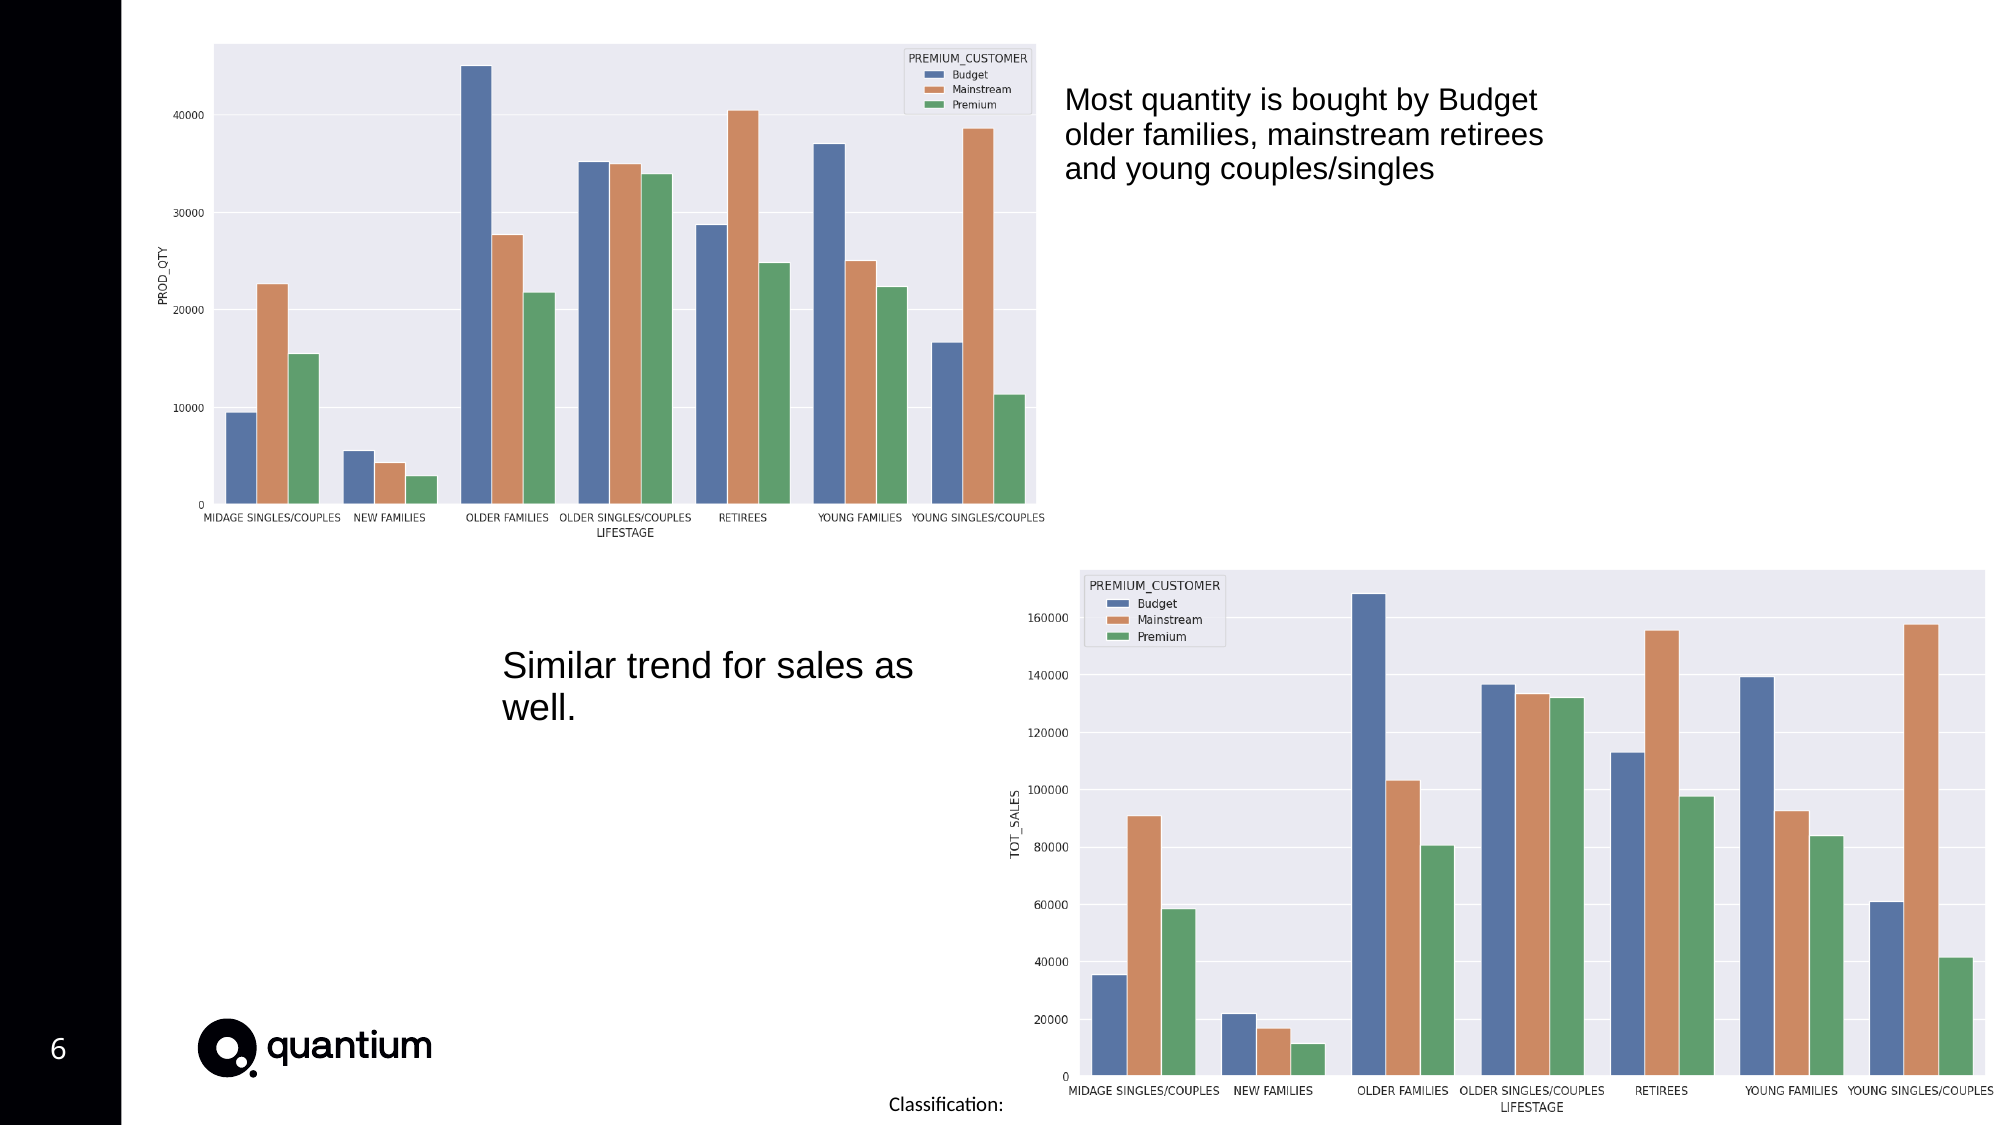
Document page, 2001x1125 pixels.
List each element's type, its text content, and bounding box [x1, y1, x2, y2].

text_box Similar trend for sales as well. [487, 637, 976, 737]
text_box Most quantity is bought by Budget older families, mainstream retirees and young couples/singles [1050, 75, 1576, 194]
picture [1002, 562, 2000, 1121]
picture [150, 37, 1051, 545]
